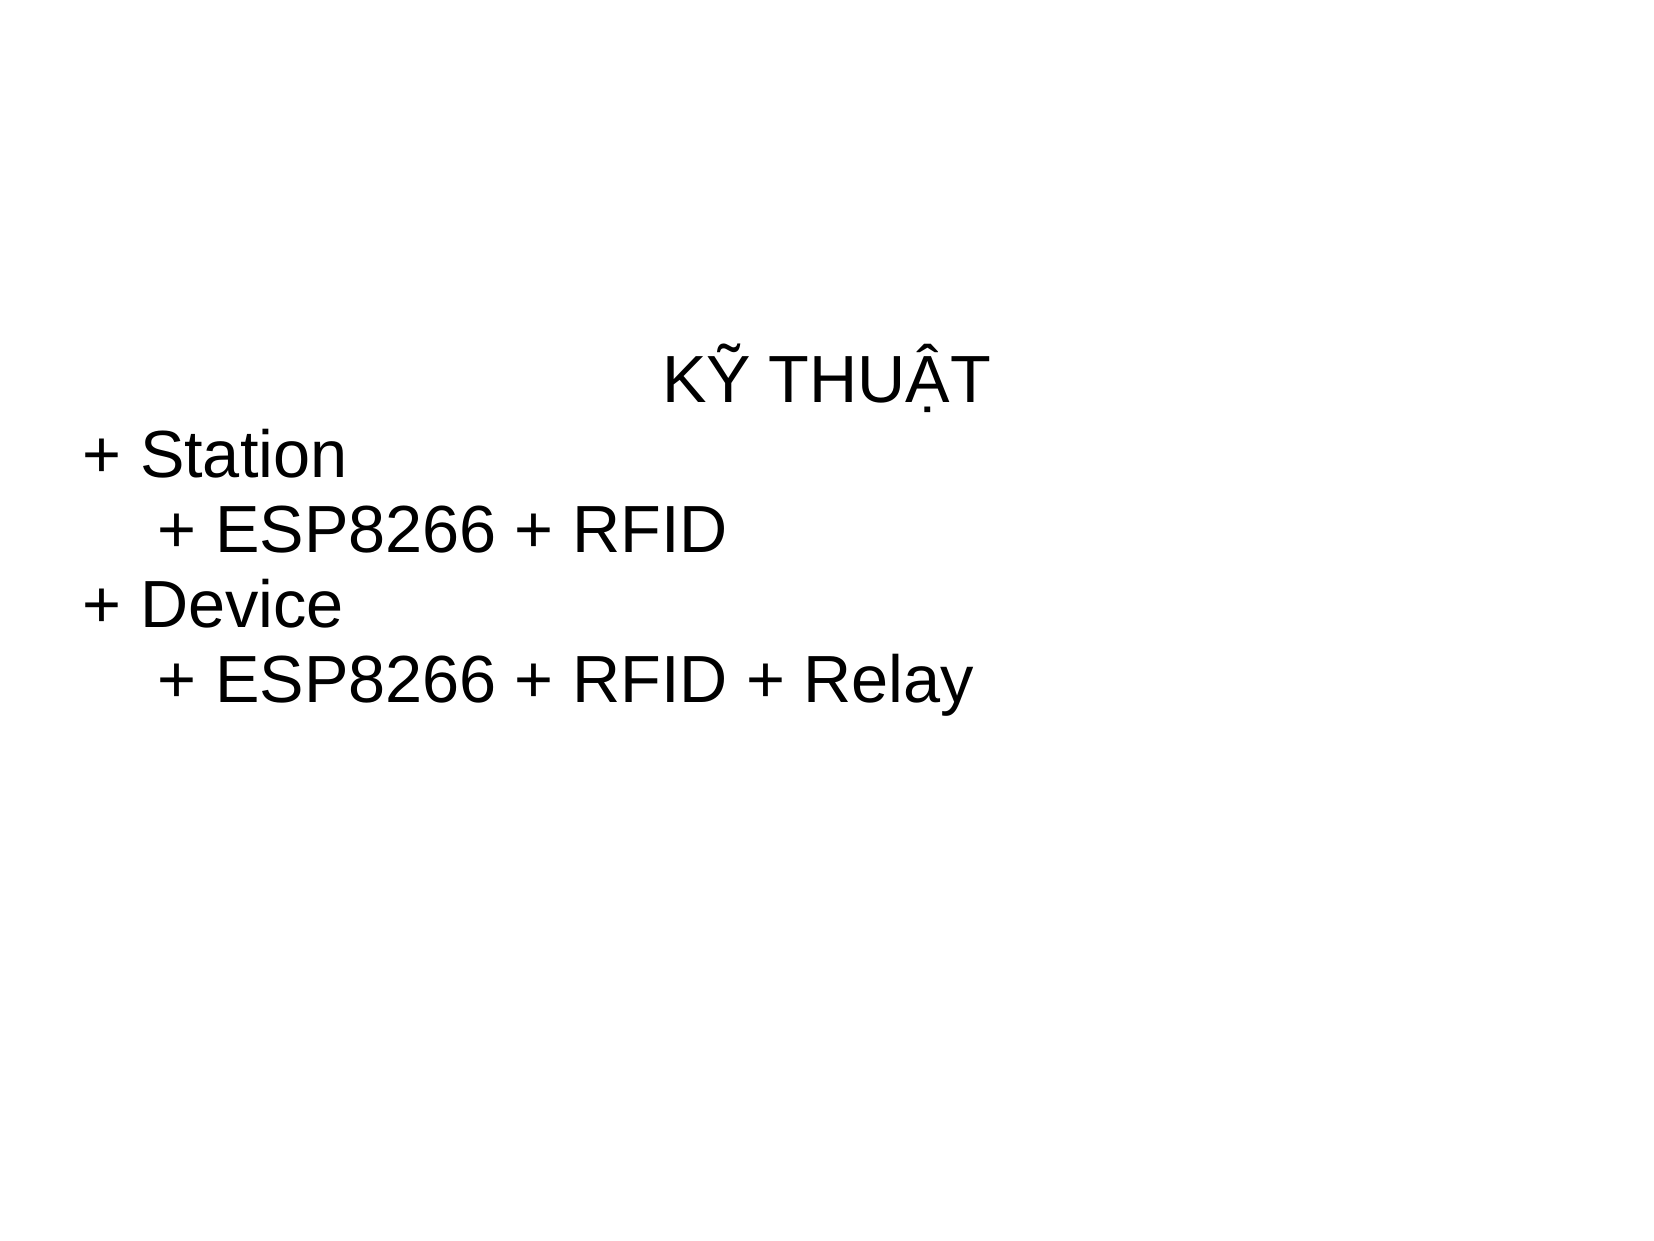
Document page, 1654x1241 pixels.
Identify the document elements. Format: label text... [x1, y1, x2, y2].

subtitle KỸ THUẬT + Station + ESP8266 + RFID + Device + ESP8266 + RFID + Relay [82, 49, 1571, 1010]
